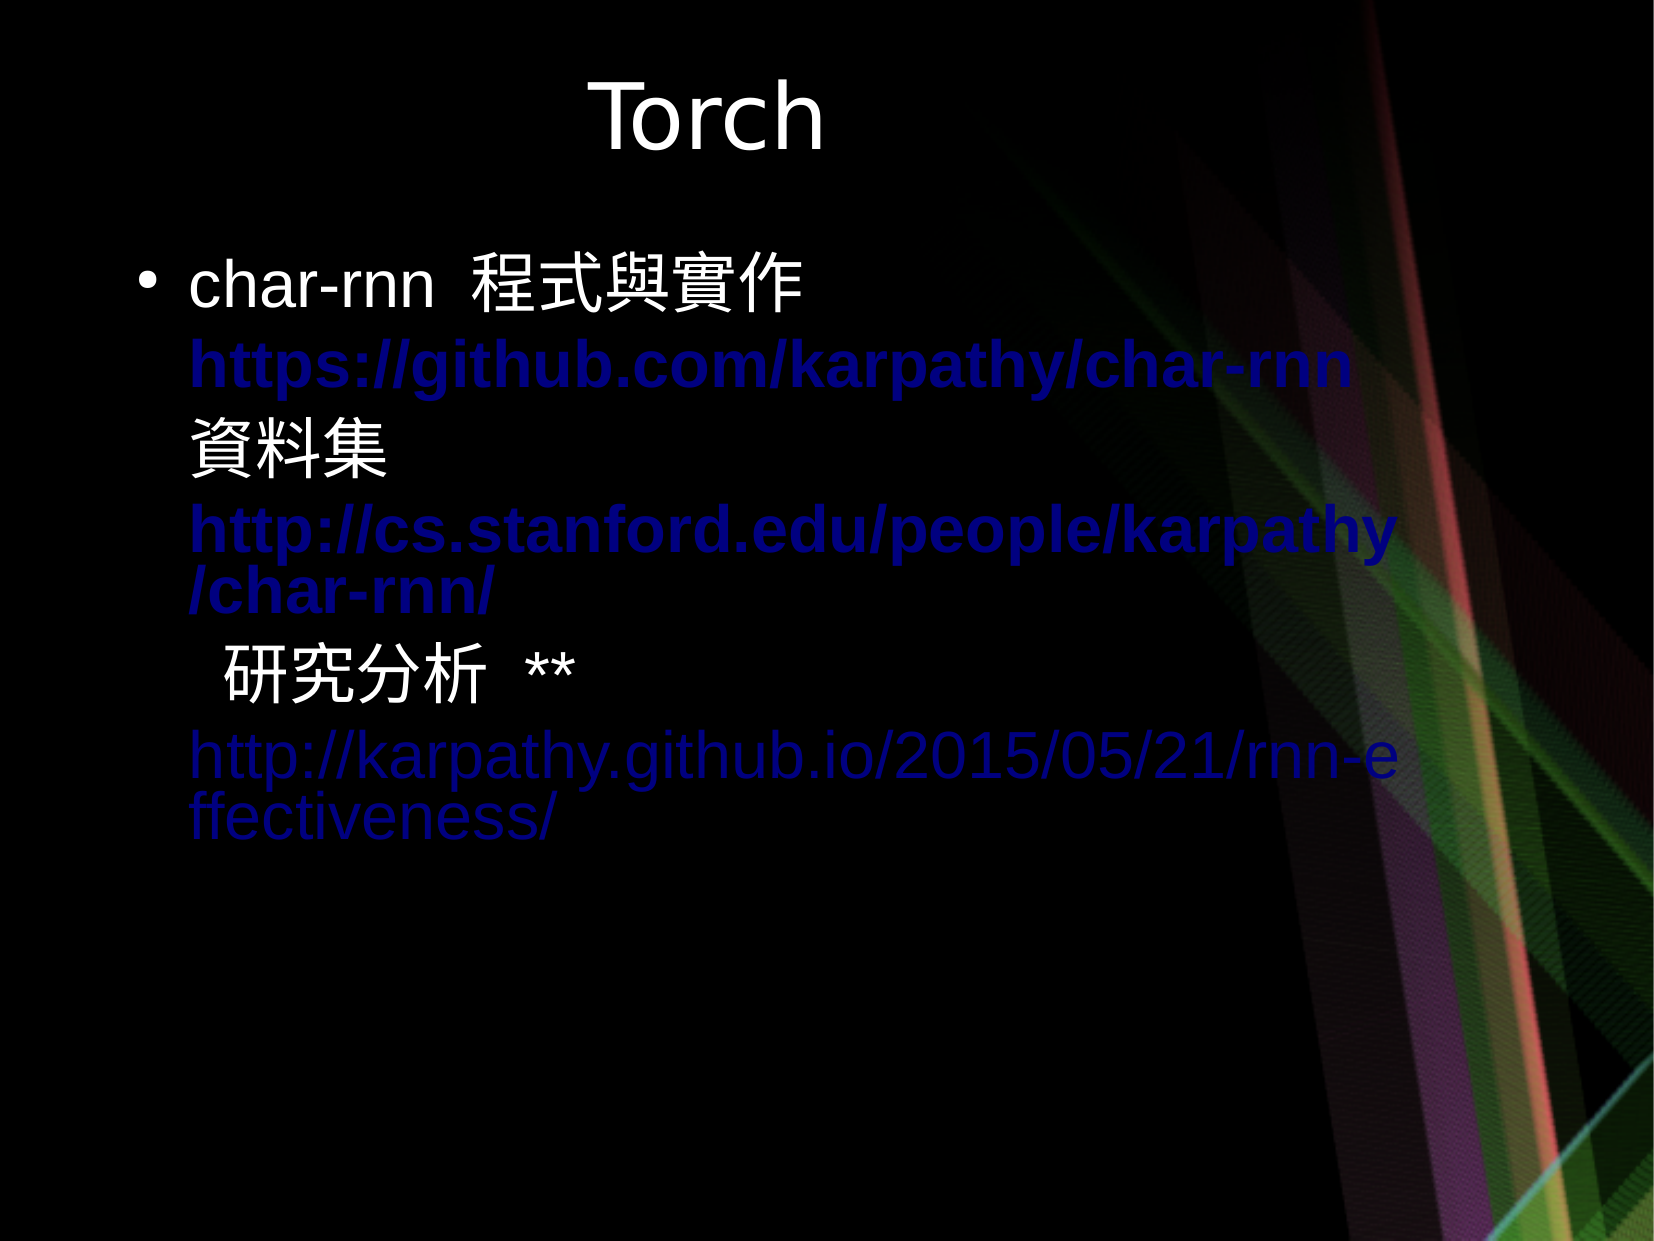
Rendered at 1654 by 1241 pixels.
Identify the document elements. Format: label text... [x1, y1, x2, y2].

list char-rnn 程式與實作 https://github.com/karpathy/char-rnn 資料集 http://cs.stanford.edu/people/karpathy/char-rnn/ 研究分析 ** http://karpathy.github.io/2015/05/21/rnn-effectiveness/ [118, 236, 1418, 945]
picture [0, 0, 1654, 1241]
title Torch [118, 29, 1300, 207]
